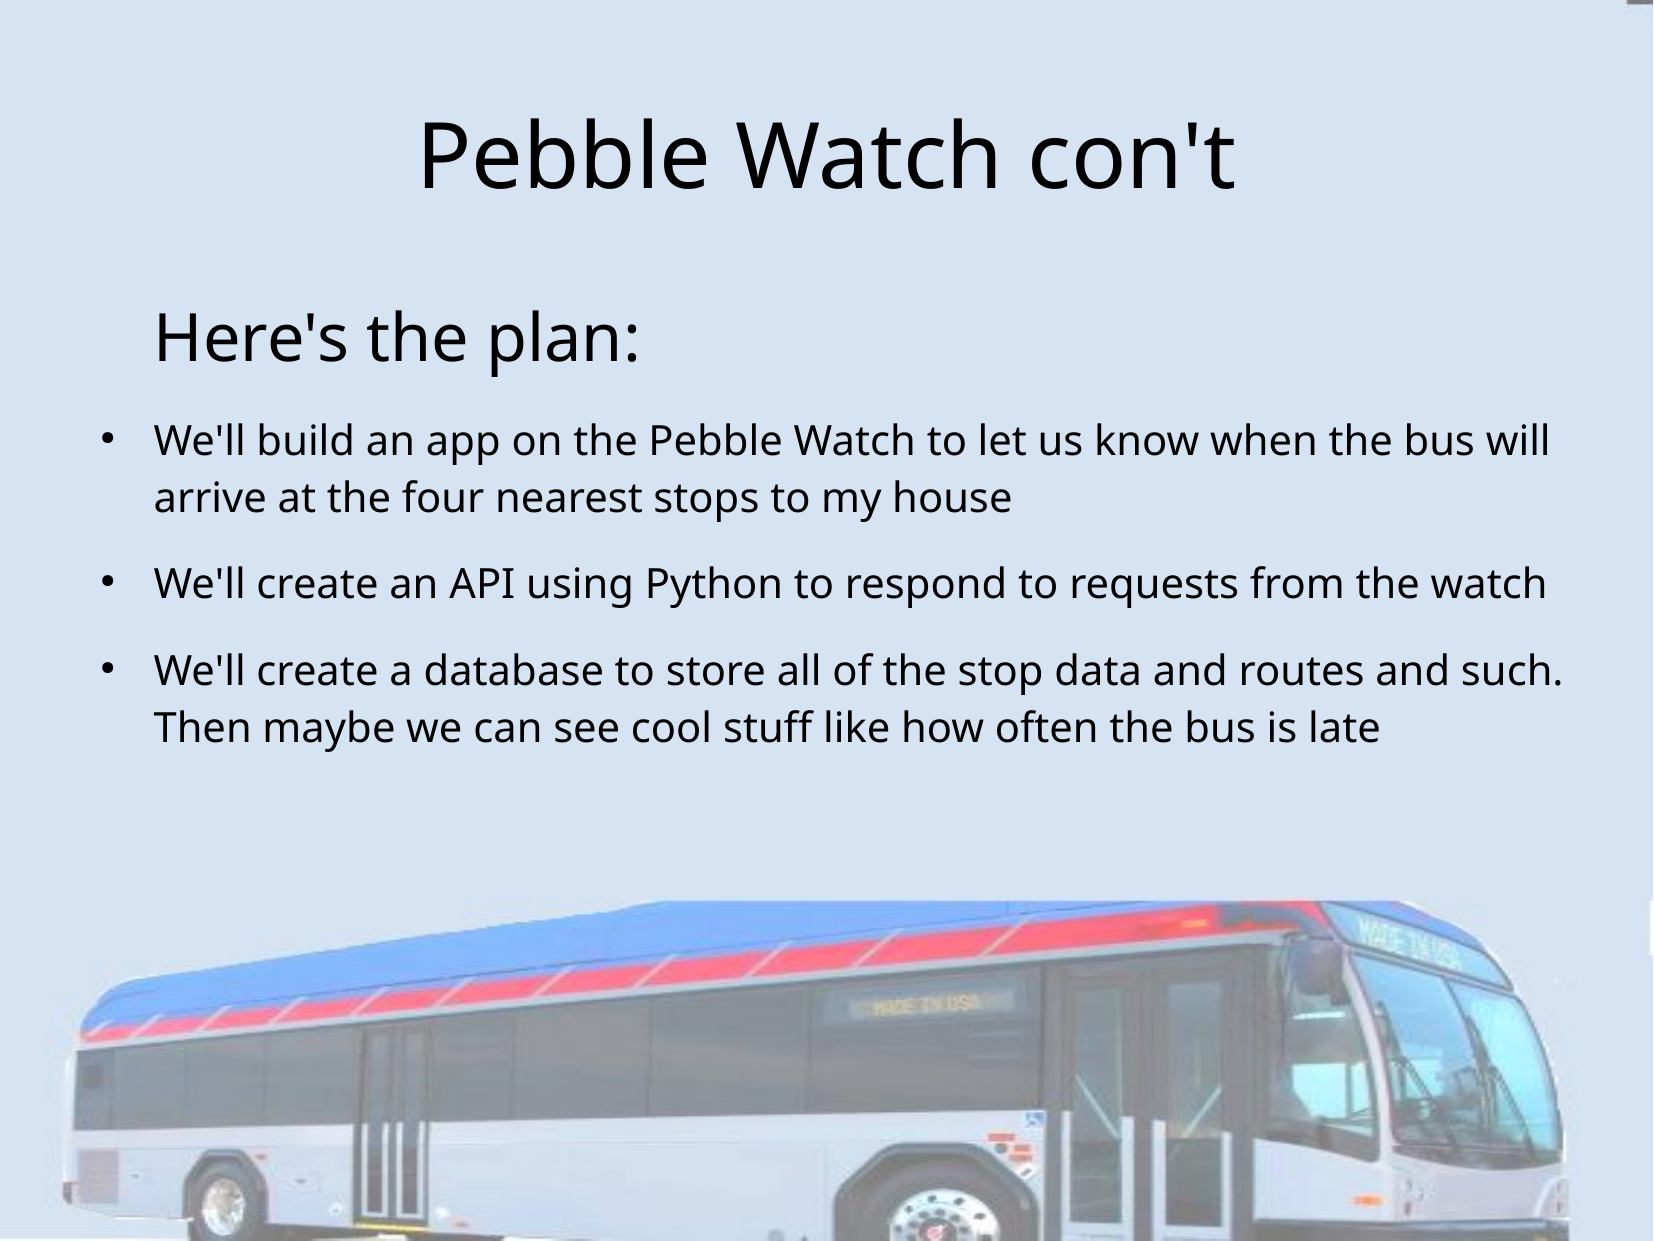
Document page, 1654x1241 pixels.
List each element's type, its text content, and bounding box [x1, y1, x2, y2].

title Pebble Watch con't [82, 49, 1571, 257]
list Here's the plan: We'll build an app on the Pebble Watch to let us know when the bus will arrive at the four nearest stops to my house We'll create an API using Python to respond to requests from the watch We'll create a database to store all of the stop data and routes and such. Then maybe we can see cool stuff like how often the bus is late [82, 290, 1571, 1010]
picture [0, 0, 1654, 1241]
